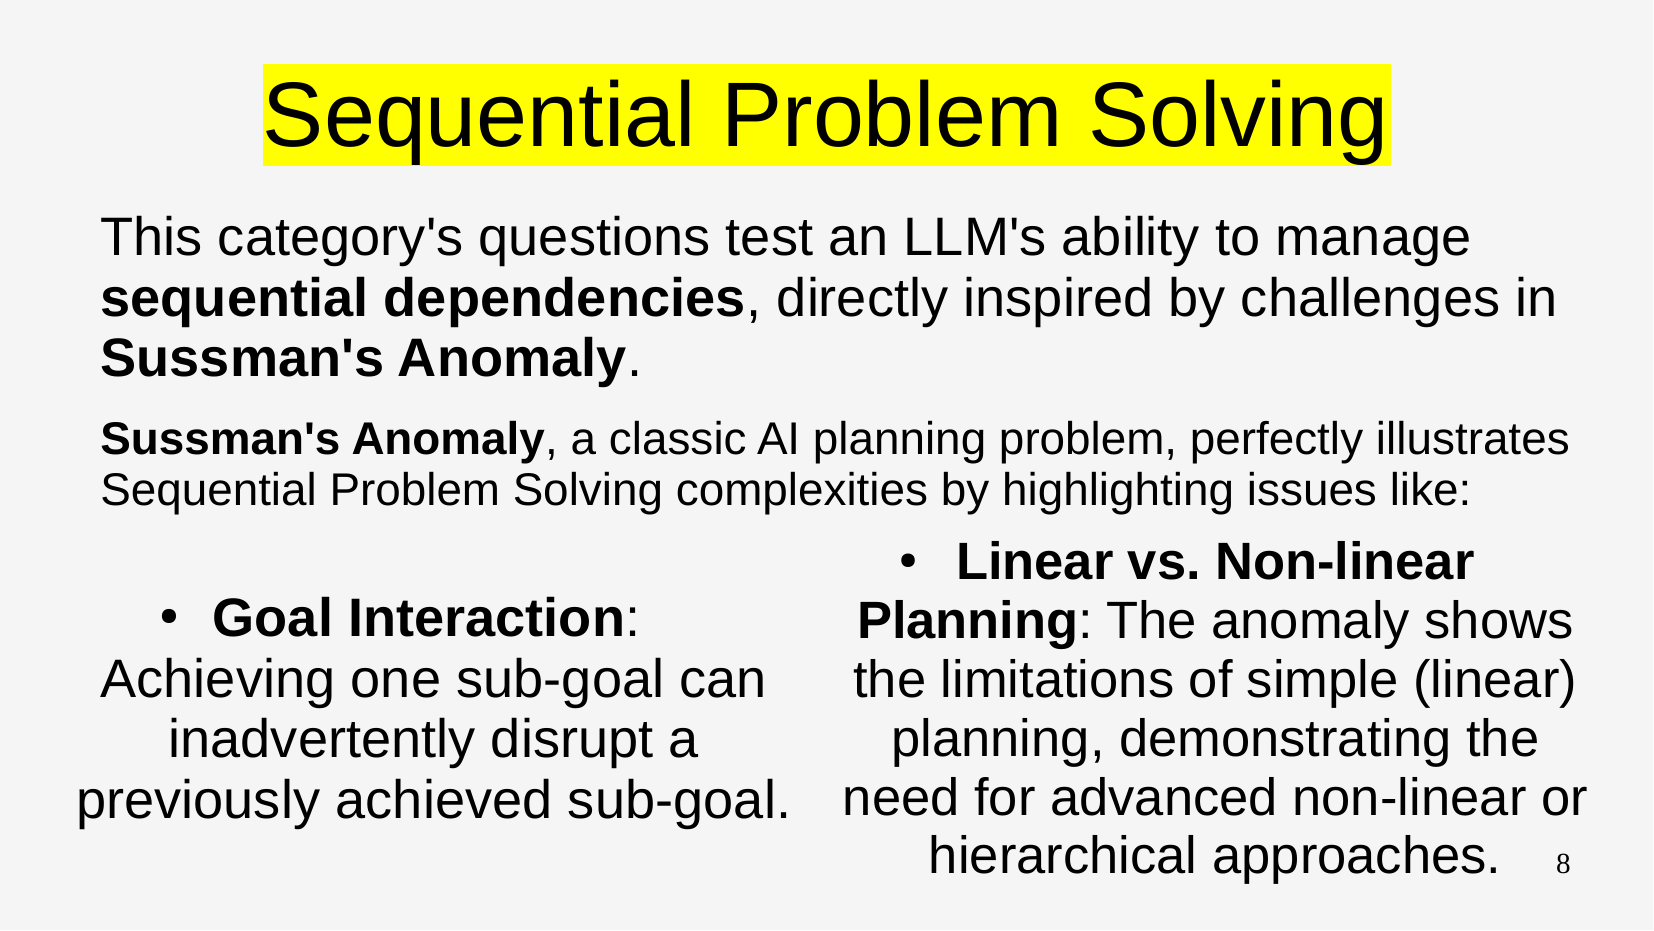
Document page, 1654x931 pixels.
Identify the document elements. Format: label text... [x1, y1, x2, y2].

list Linear vs. Non-linear Planning: The anomaly shows the limitations of simple (linear) planning, demonstrating the need for advanced non-linear or hierarchical approaches. [767, 531, 1595, 886]
list Goal Interaction: Achieving one sub-goal can inadvertently disrupt a previously achieved sub-goal. [0, 531, 767, 886]
title Sequential Problem Solving [82, 37, 1571, 193]
list This category's questions test an LLM's ability to manage sequential dependencies, directly inspired by challenges in Sussman's Anomaly. Sussman's Anomaly, a classic AI planning problem, perfectly illustrates Sequential Problem Solving complexities by highlighting issues like: [29, 206, 1625, 532]
